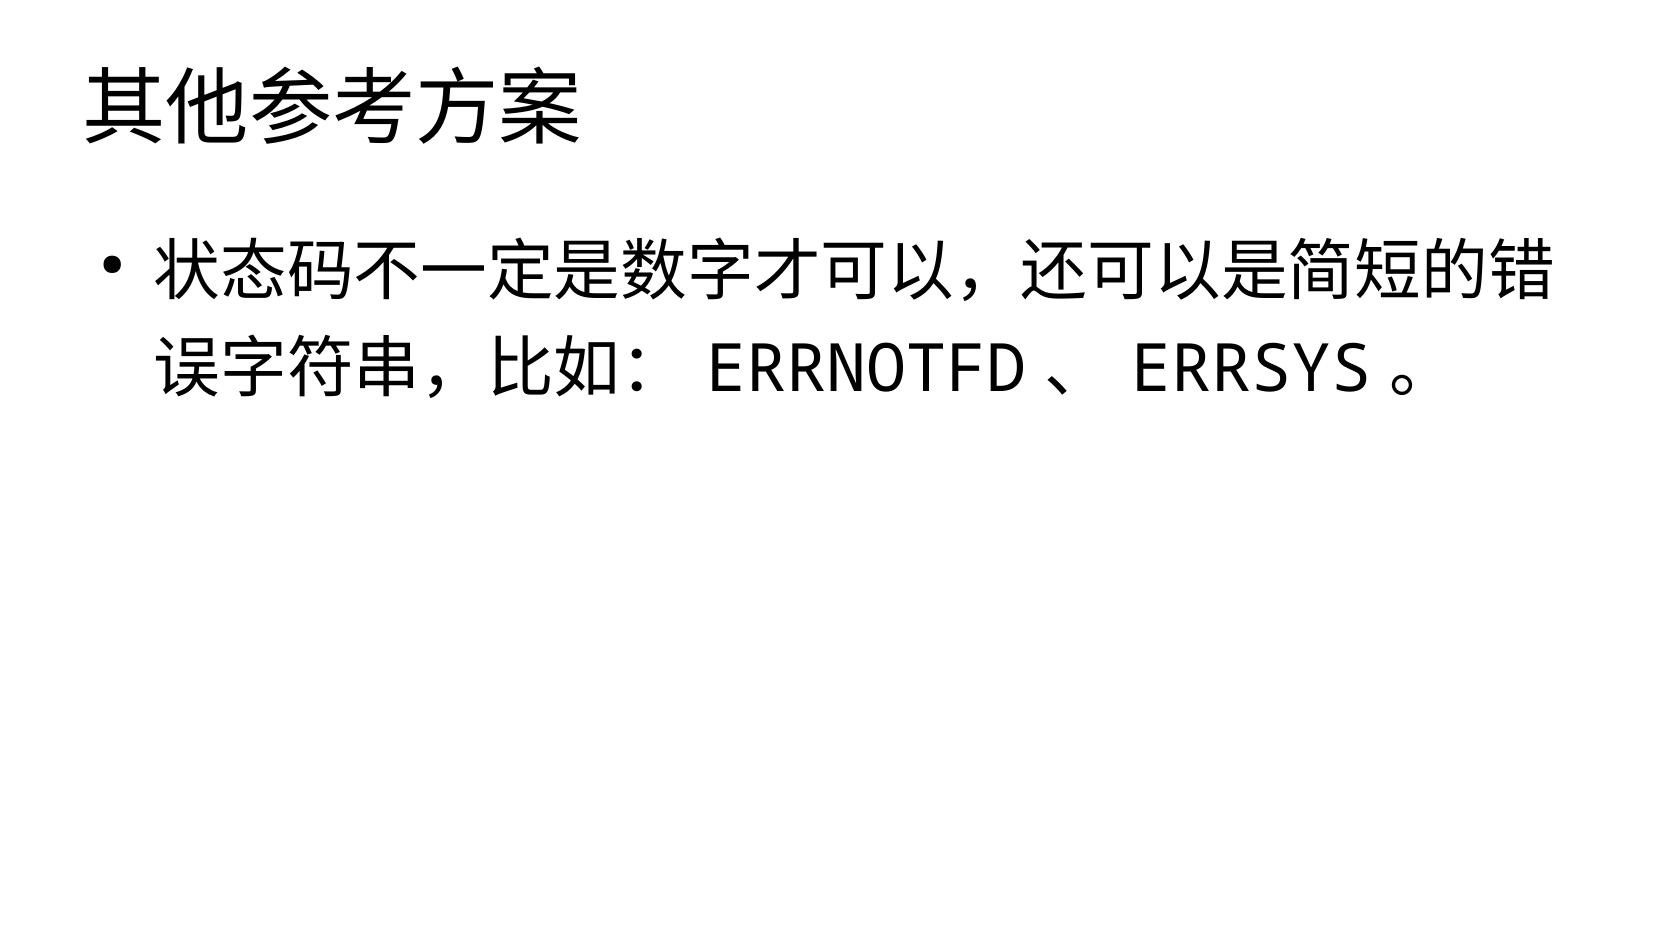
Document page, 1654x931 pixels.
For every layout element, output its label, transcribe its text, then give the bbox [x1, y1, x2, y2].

title 其他参考方案 [82, 37, 1571, 166]
list 状态码不一定是数字才可以，还可以是简短的错误字符串，比如：ERRNOTFD、ERRSYS。 [82, 217, 1571, 758]
